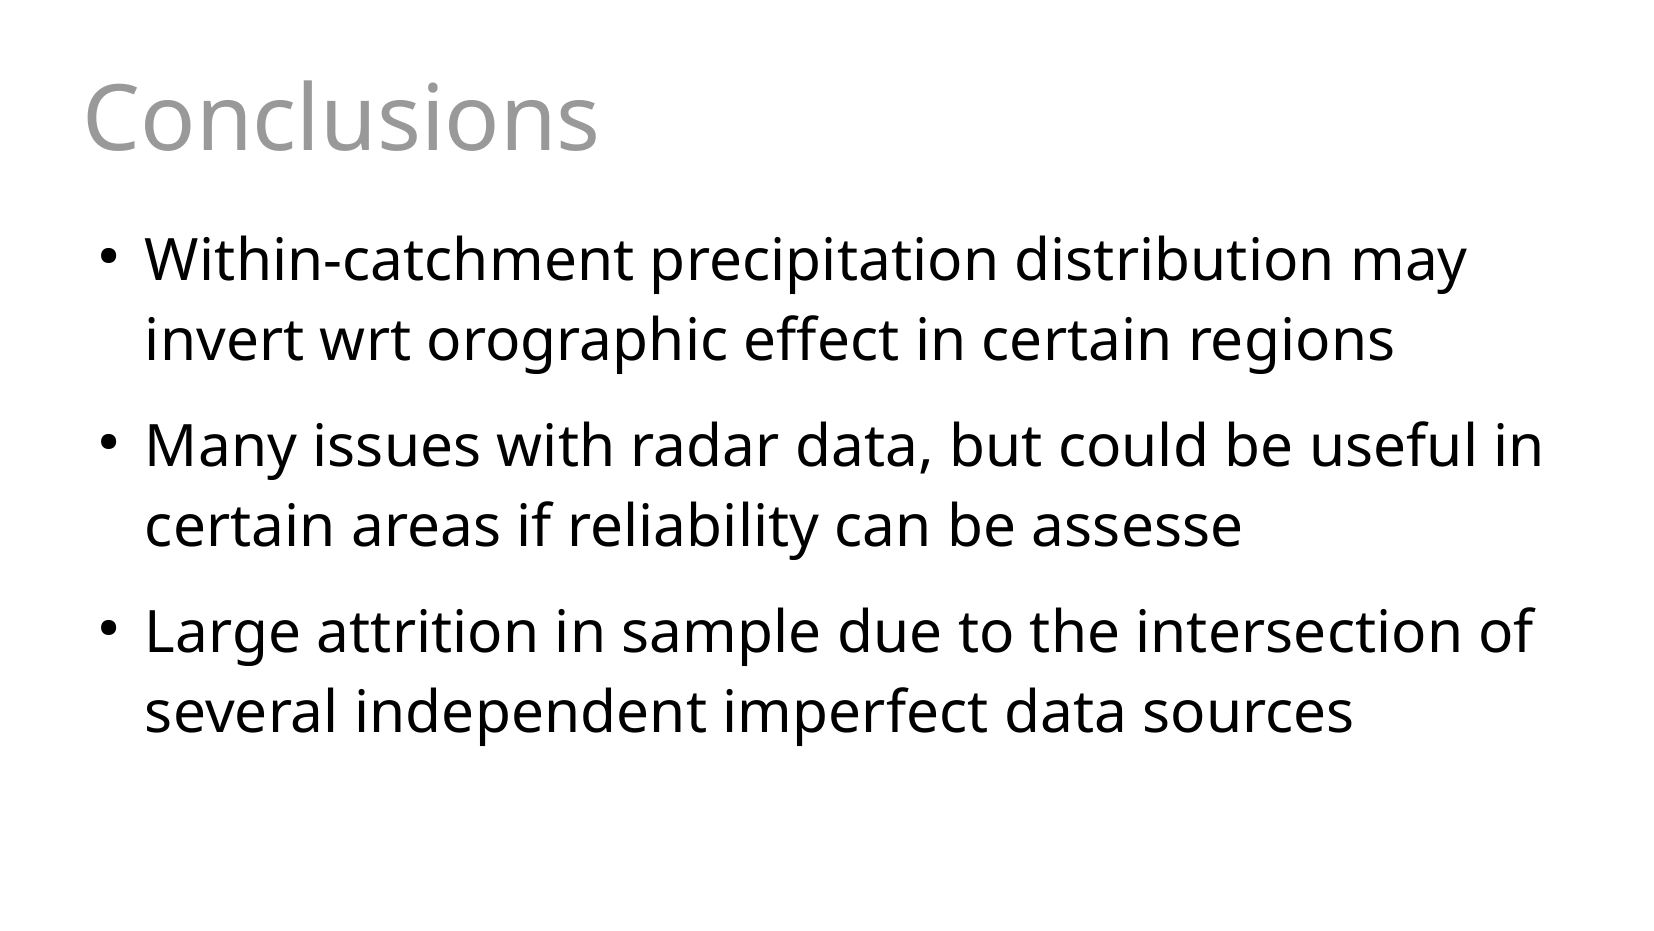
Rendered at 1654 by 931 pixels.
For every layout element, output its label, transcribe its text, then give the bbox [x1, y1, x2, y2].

title Conclusions [82, 37, 1571, 193]
list Within-catchment precipitation distribution may invert wrt orographic effect in certain regions Many issues with radar data, but could be useful in certain areas if reliability can be assesse Large attrition in sample due to the intersection of several independent imperfect data sources [82, 217, 1571, 758]
